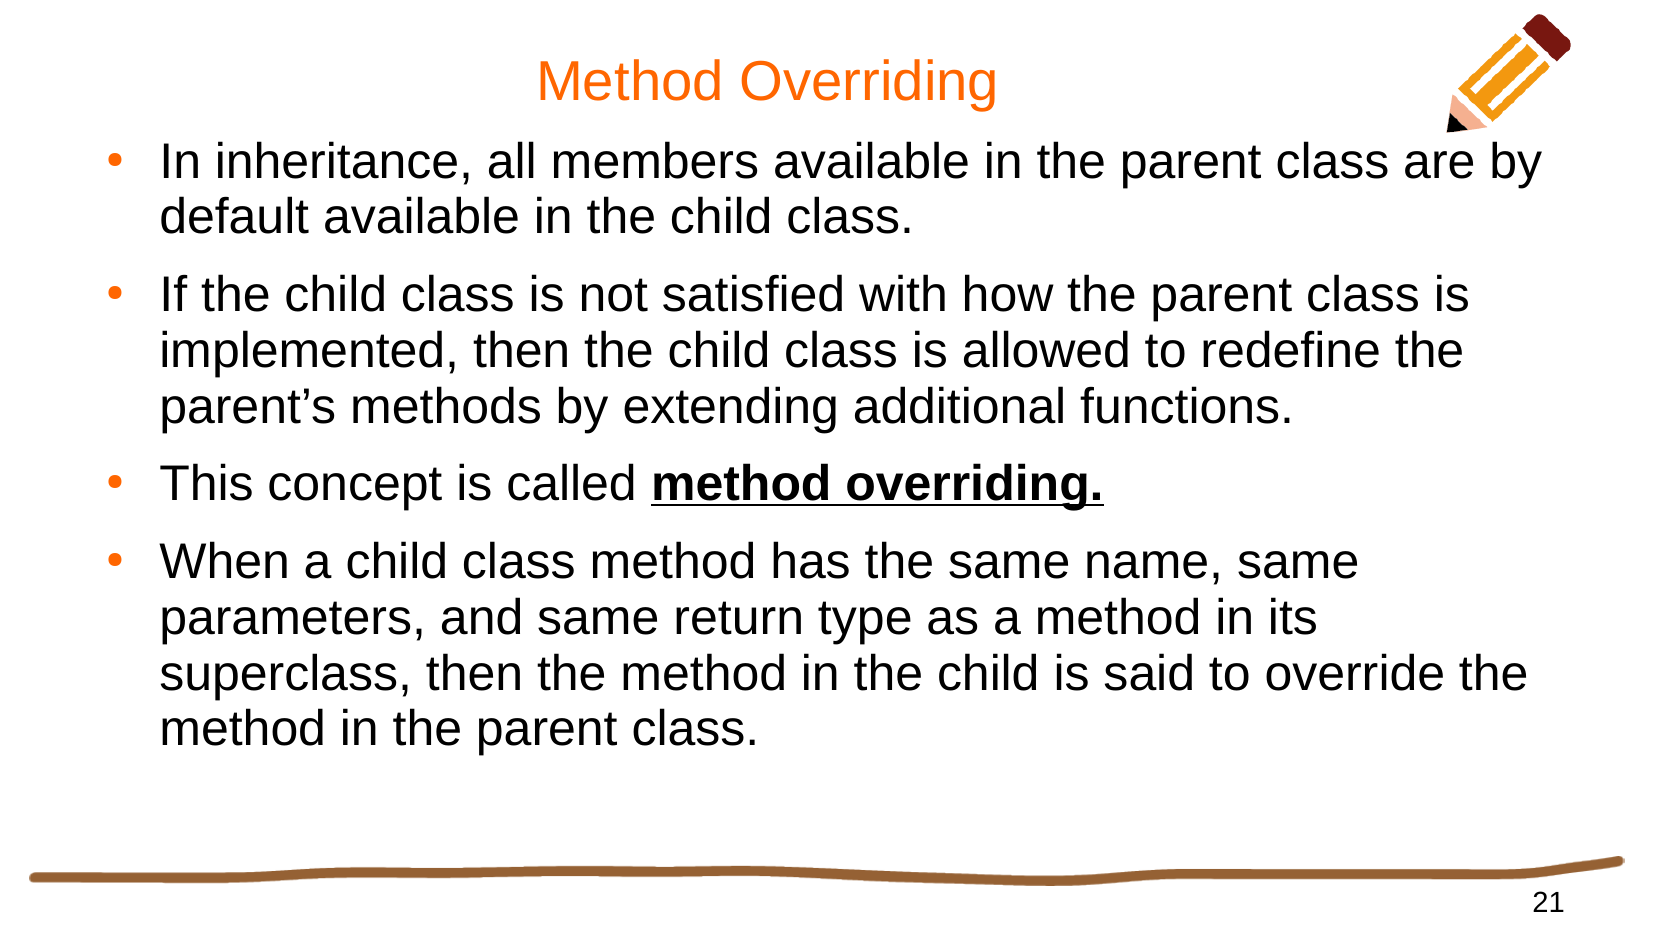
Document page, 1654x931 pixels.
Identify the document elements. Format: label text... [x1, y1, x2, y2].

title Method Overriding [88, 29, 1447, 132]
picture [29, 856, 1625, 886]
list In inheritance, all members available in the parent class are by default available in the child class. If the child class is not satisfied with how the parent class is implemented, then the child class is allowed to redefine the parent’s methods by extending additional functions. This concept is called method overriding. When a child class method has the same name, same parameters, and same return type as a method in its superclass, then the method in the child is said to override the method in the parent class. [88, 132, 1576, 857]
picture [1446, 14, 1571, 132]
